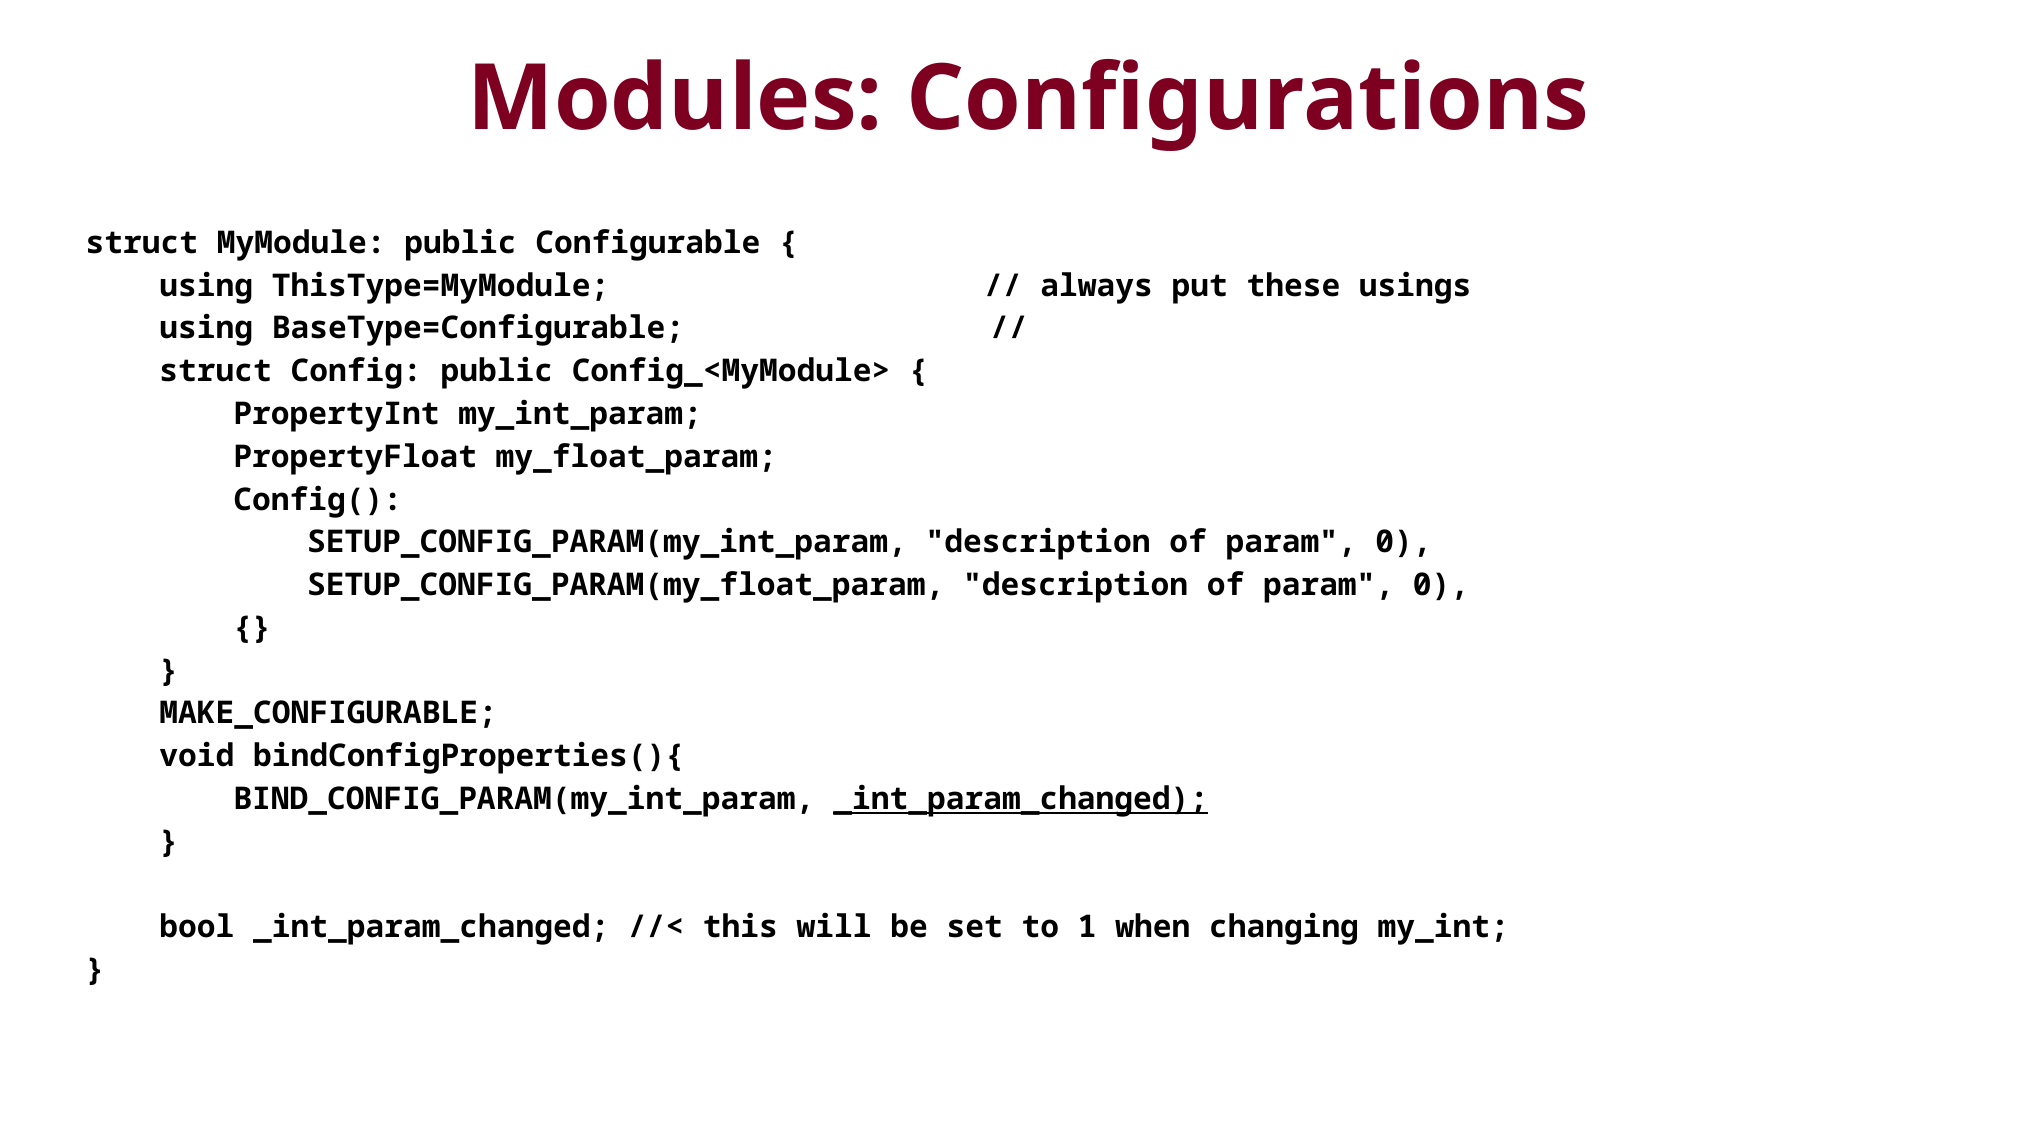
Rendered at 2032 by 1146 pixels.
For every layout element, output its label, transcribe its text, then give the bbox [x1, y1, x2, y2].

text_box struct MyModule: public Configurable { using ThisType=MyModule; // always put these usings using BaseType=Configurable; // struct Config: public Config_<MyModule> { PropertyInt my_int_param; PropertyFloat my_float_param; Config(): SETUP_CONFIG_PARAM(my_int_param, "description of param", 0), SETUP_CONFIG_PARAM(my_float_param, "description of param", 0), {} } MAKE_CONFIGURABLE; void bindConfigProperties(){ BIND_CONFIG_PARAM(my_int_param, _int_param_changed); } bool _int_param_changed; //< this will be set to 1 when changing my_int; } [70, 212, 1961, 1016]
title Modules: Configurations [37, 10, 2020, 178]
